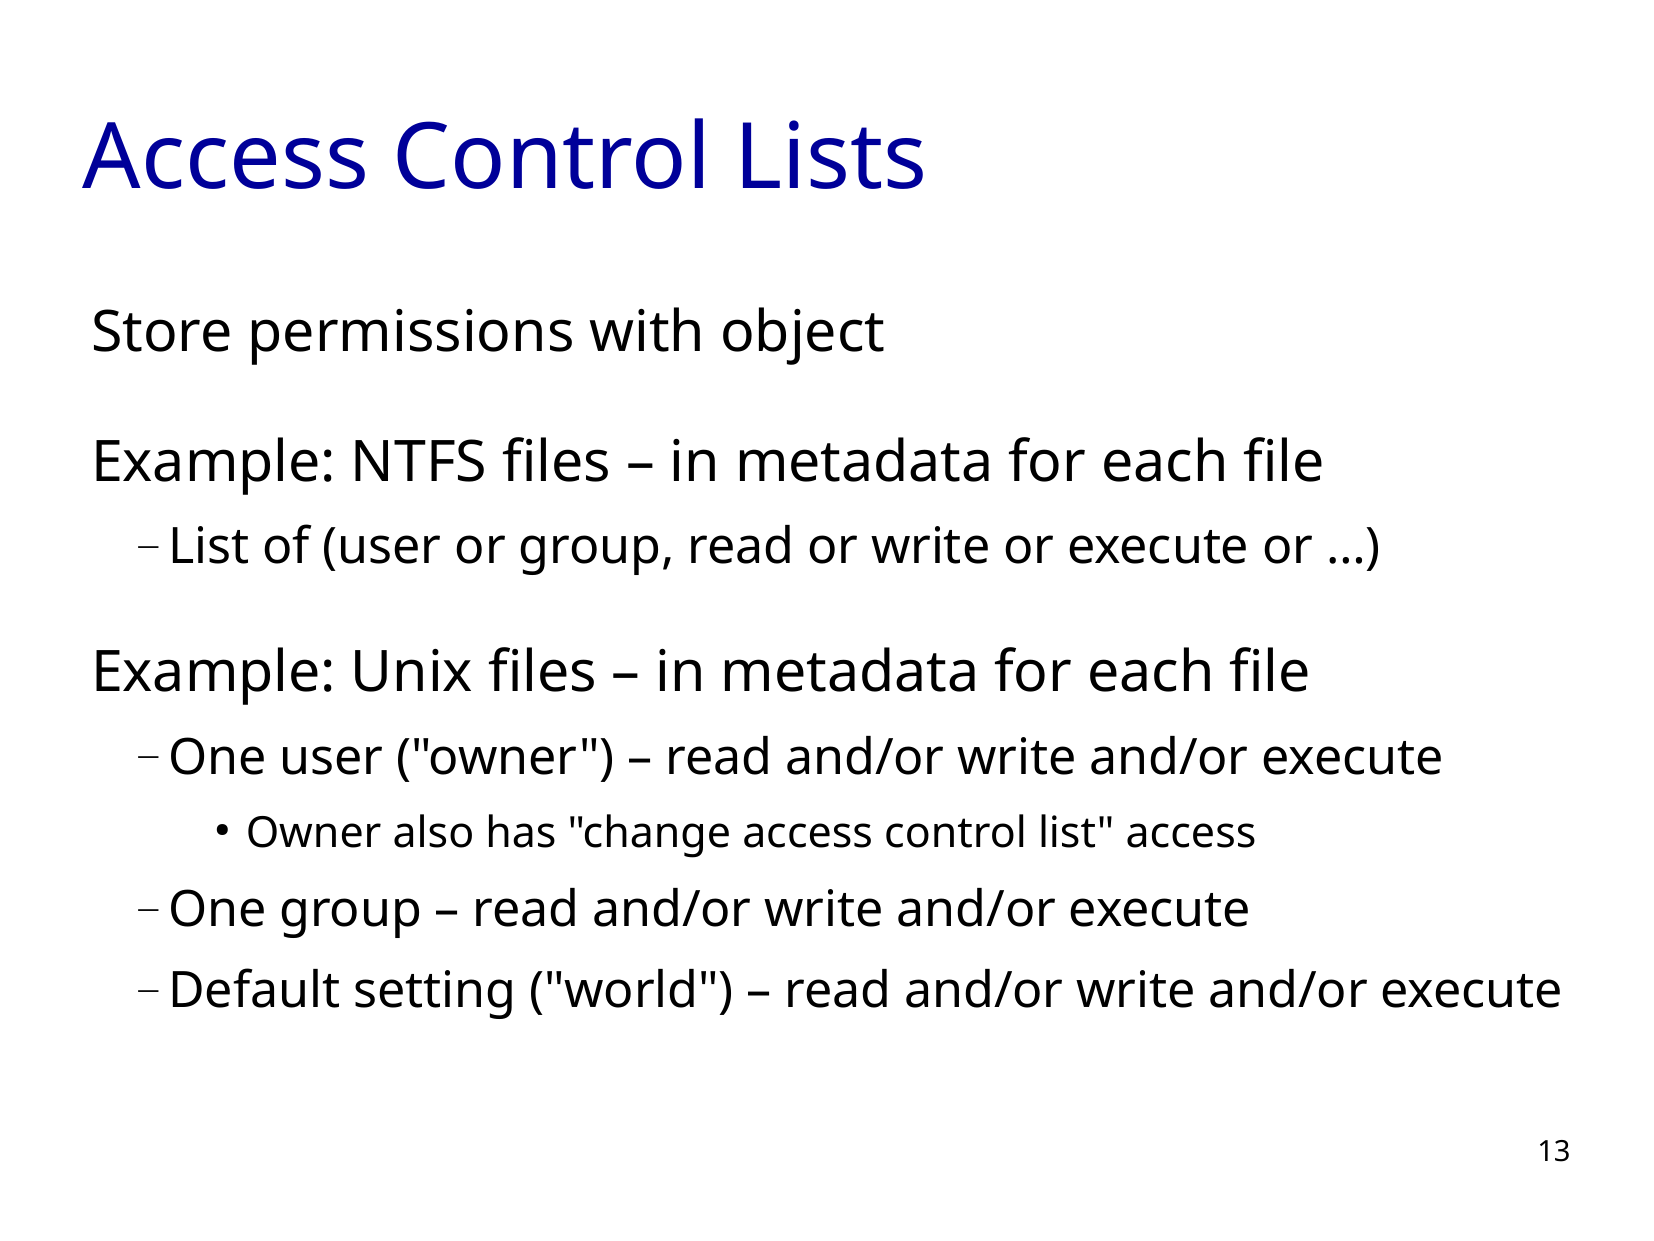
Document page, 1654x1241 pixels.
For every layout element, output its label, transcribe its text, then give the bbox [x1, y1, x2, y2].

title Access Control Lists [82, 49, 1571, 257]
list Store permissions with object Example: NTFS files – in metadata for each file List of (user or group, read or write or execute or …) Example: Unix files – in metadata for each file One user ("owner") – read and/or write and/or execute Owner also has "change access control list" access One group – read and/or write and/or execute Default setting ("world") – read and/or write and/or execute [60, 290, 1571, 1096]
